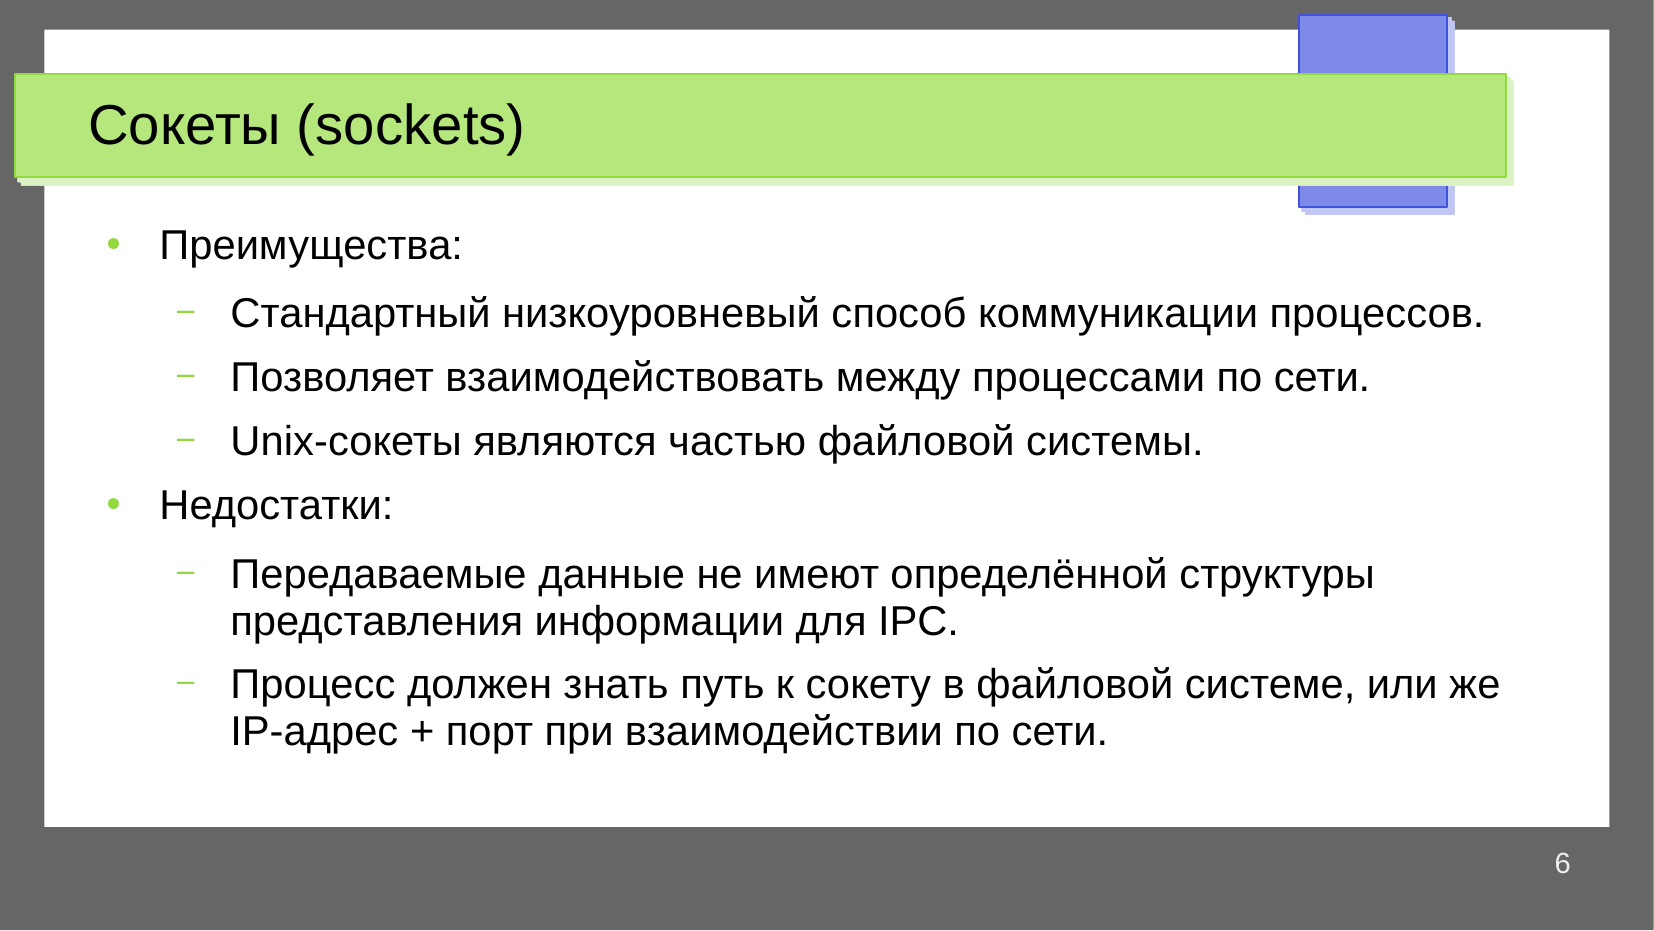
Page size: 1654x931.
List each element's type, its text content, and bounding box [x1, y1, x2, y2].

title Сокеты (sockets) [88, 73, 1506, 178]
list Преимущества: Стандартный низкоуровневый способ коммуникации процессов. Позволяет взаимодействовать между процессами по сети. Unix-сокеты являются частью файловой системы. Недостатки: Передаваемые данные не имеют определённой структуры представления информации для IPC. Процесс должен знать путь к сокету в файловой системе, или же IP-адрес + порт при взаимодействии по сети. [88, 221, 1565, 813]
